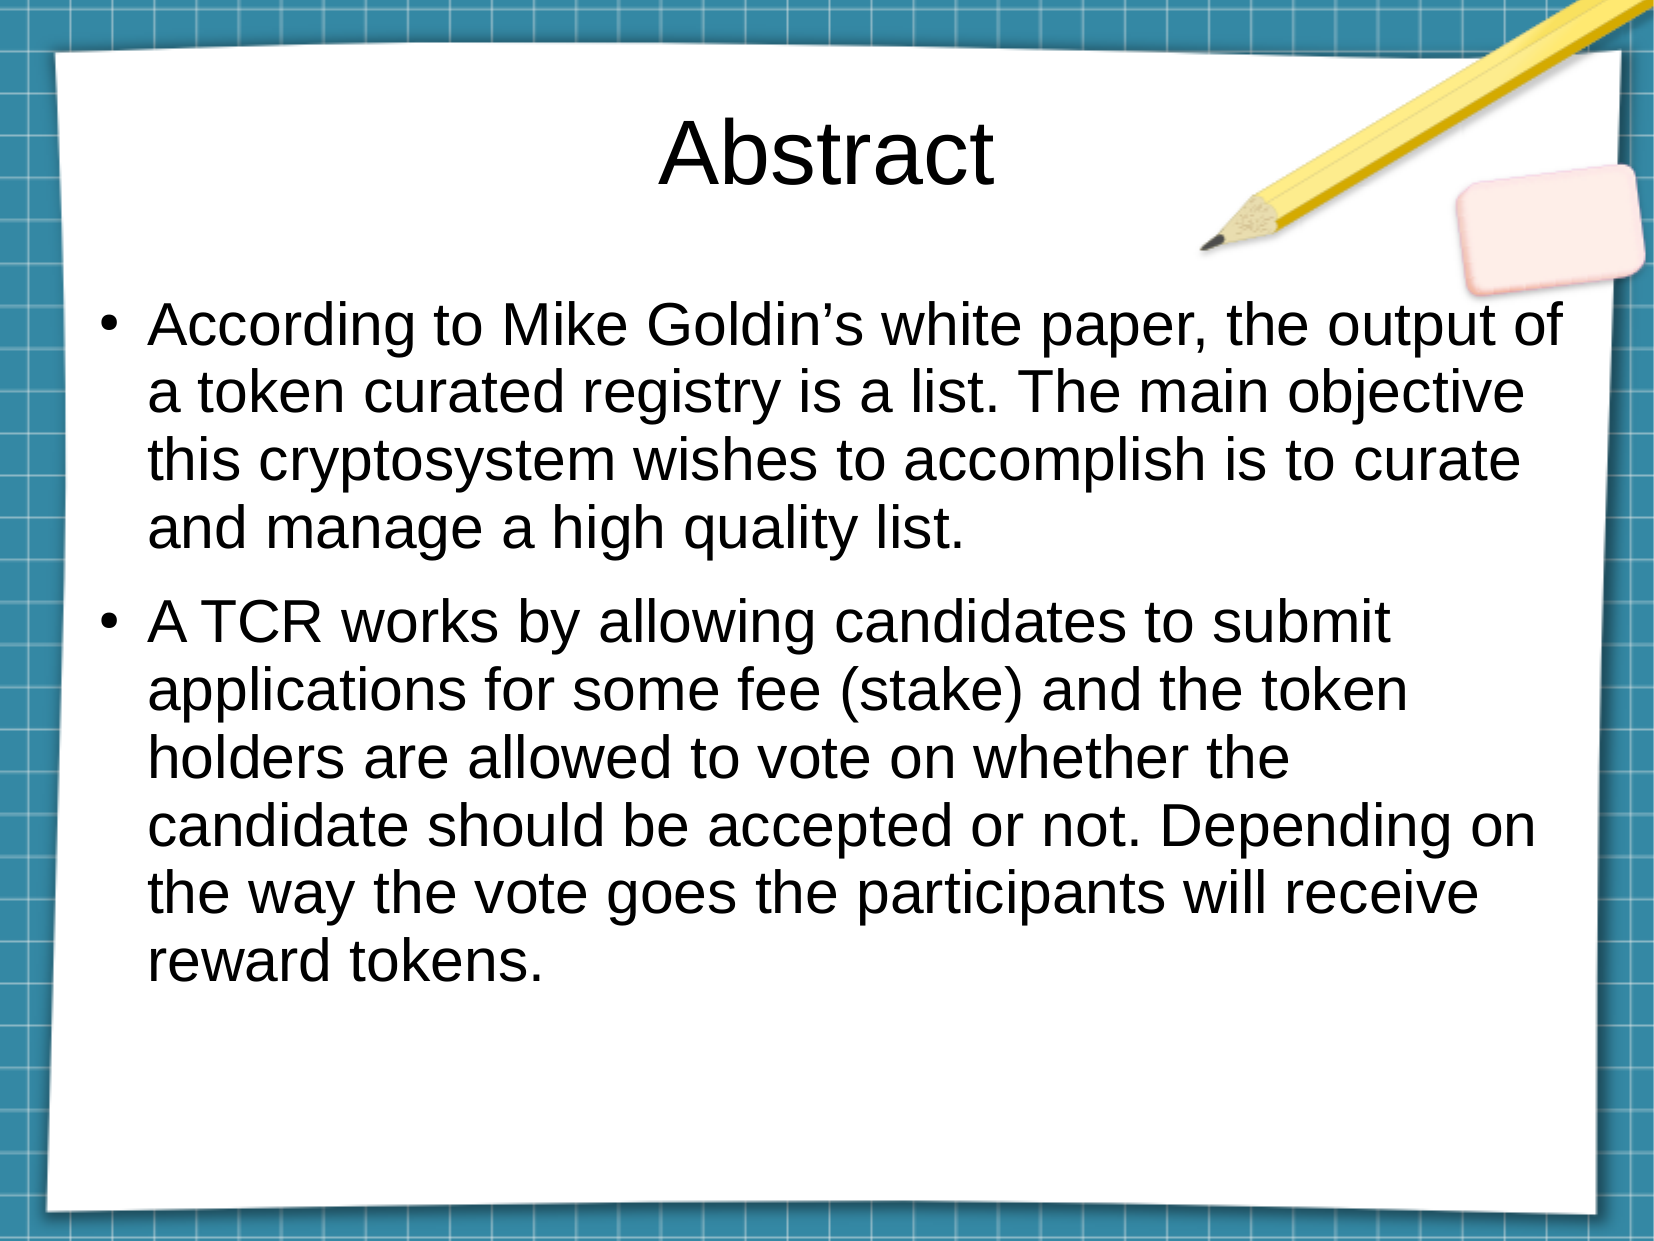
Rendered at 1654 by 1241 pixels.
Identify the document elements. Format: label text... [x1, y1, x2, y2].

list According to Mike Goldin’s white paper, the output of a token curated registry is a list. The main objective this cryptosystem wishes to accomplish is to curate and manage a high quality list. A TCR works by allowing candidates to submit applications for some fee (stake) and the token holders are allowed to vote on whether the candidate should be accepted or not. Depending on the way the vote goes the participants will receive reward tokens. [82, 290, 1571, 1010]
title Abstract [82, 49, 1571, 257]
picture [0, 0, 1654, 1241]
